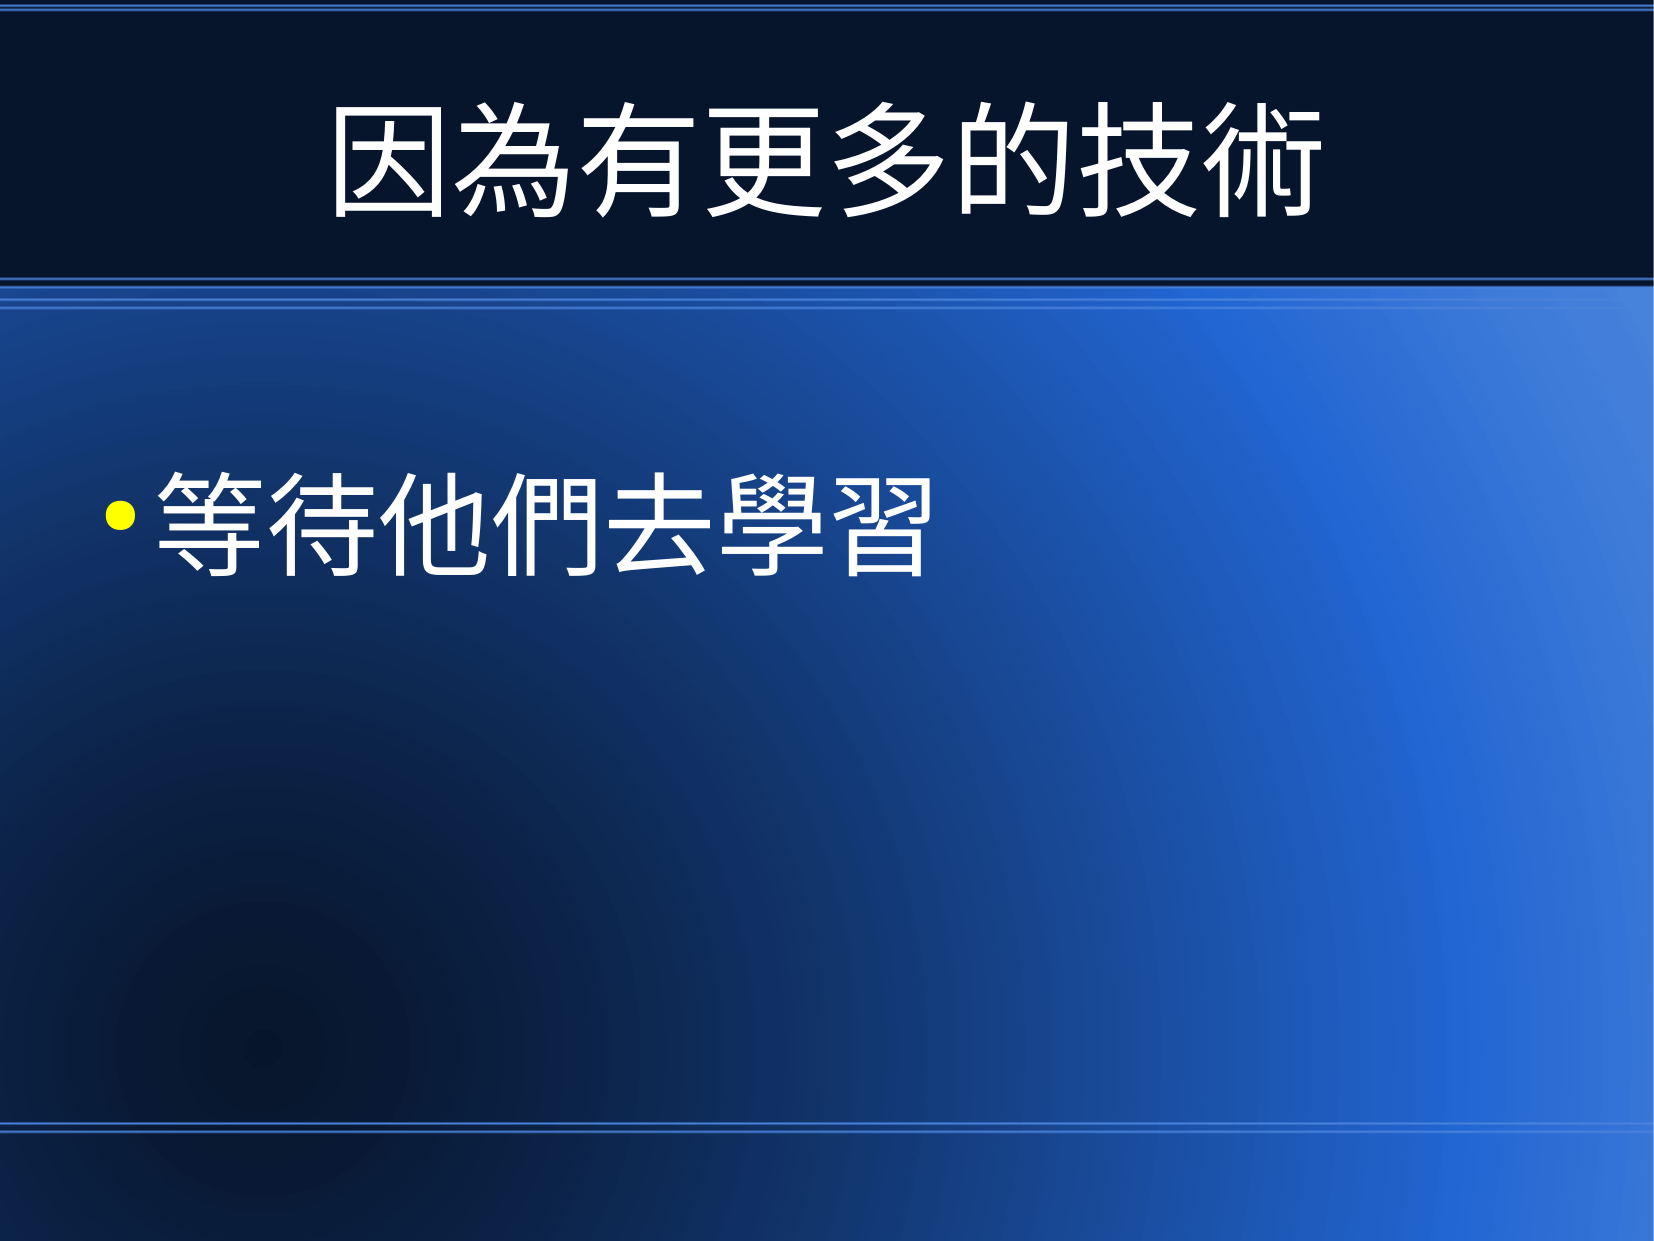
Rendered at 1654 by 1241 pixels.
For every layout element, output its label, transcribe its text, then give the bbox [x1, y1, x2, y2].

picture [0, 0, 1654, 1241]
title 因為有更多的技術 [82, 49, 1571, 257]
list 等待他們去學習 [82, 355, 1571, 1241]
